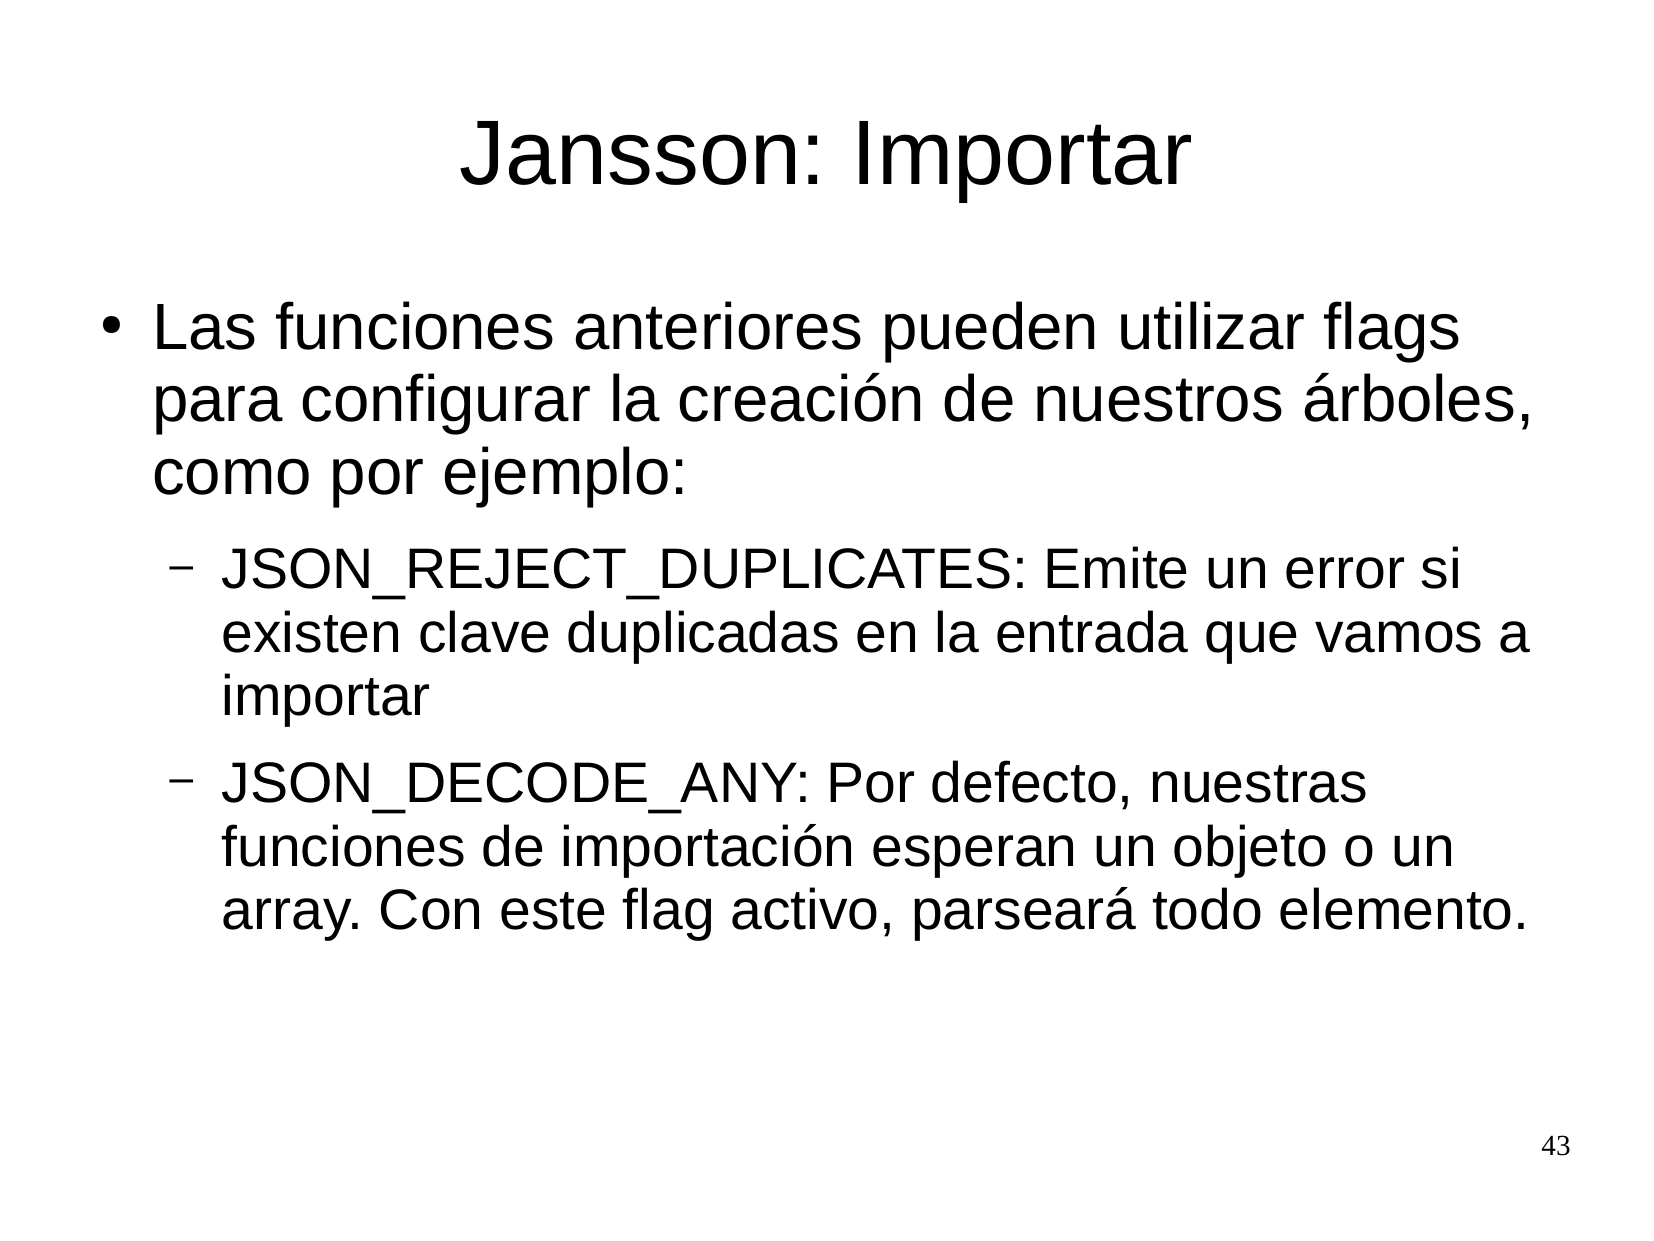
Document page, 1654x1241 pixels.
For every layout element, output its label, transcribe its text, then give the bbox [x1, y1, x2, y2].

list Las funciones anteriores pueden utilizar flags para configurar la creación de nuestros árboles, como por ejemplo: JSON_REJECT_DUPLICATES: Emite un error si existen clave duplicadas en la entrada que vamos a importar JSON_DECODE_ANY: Por defecto, nuestras funciones de importación esperan un objeto o un array. Con este flag activo, parseará todo elemento. [82, 290, 1538, 1010]
title Jansson: Importar [82, 49, 1571, 257]
